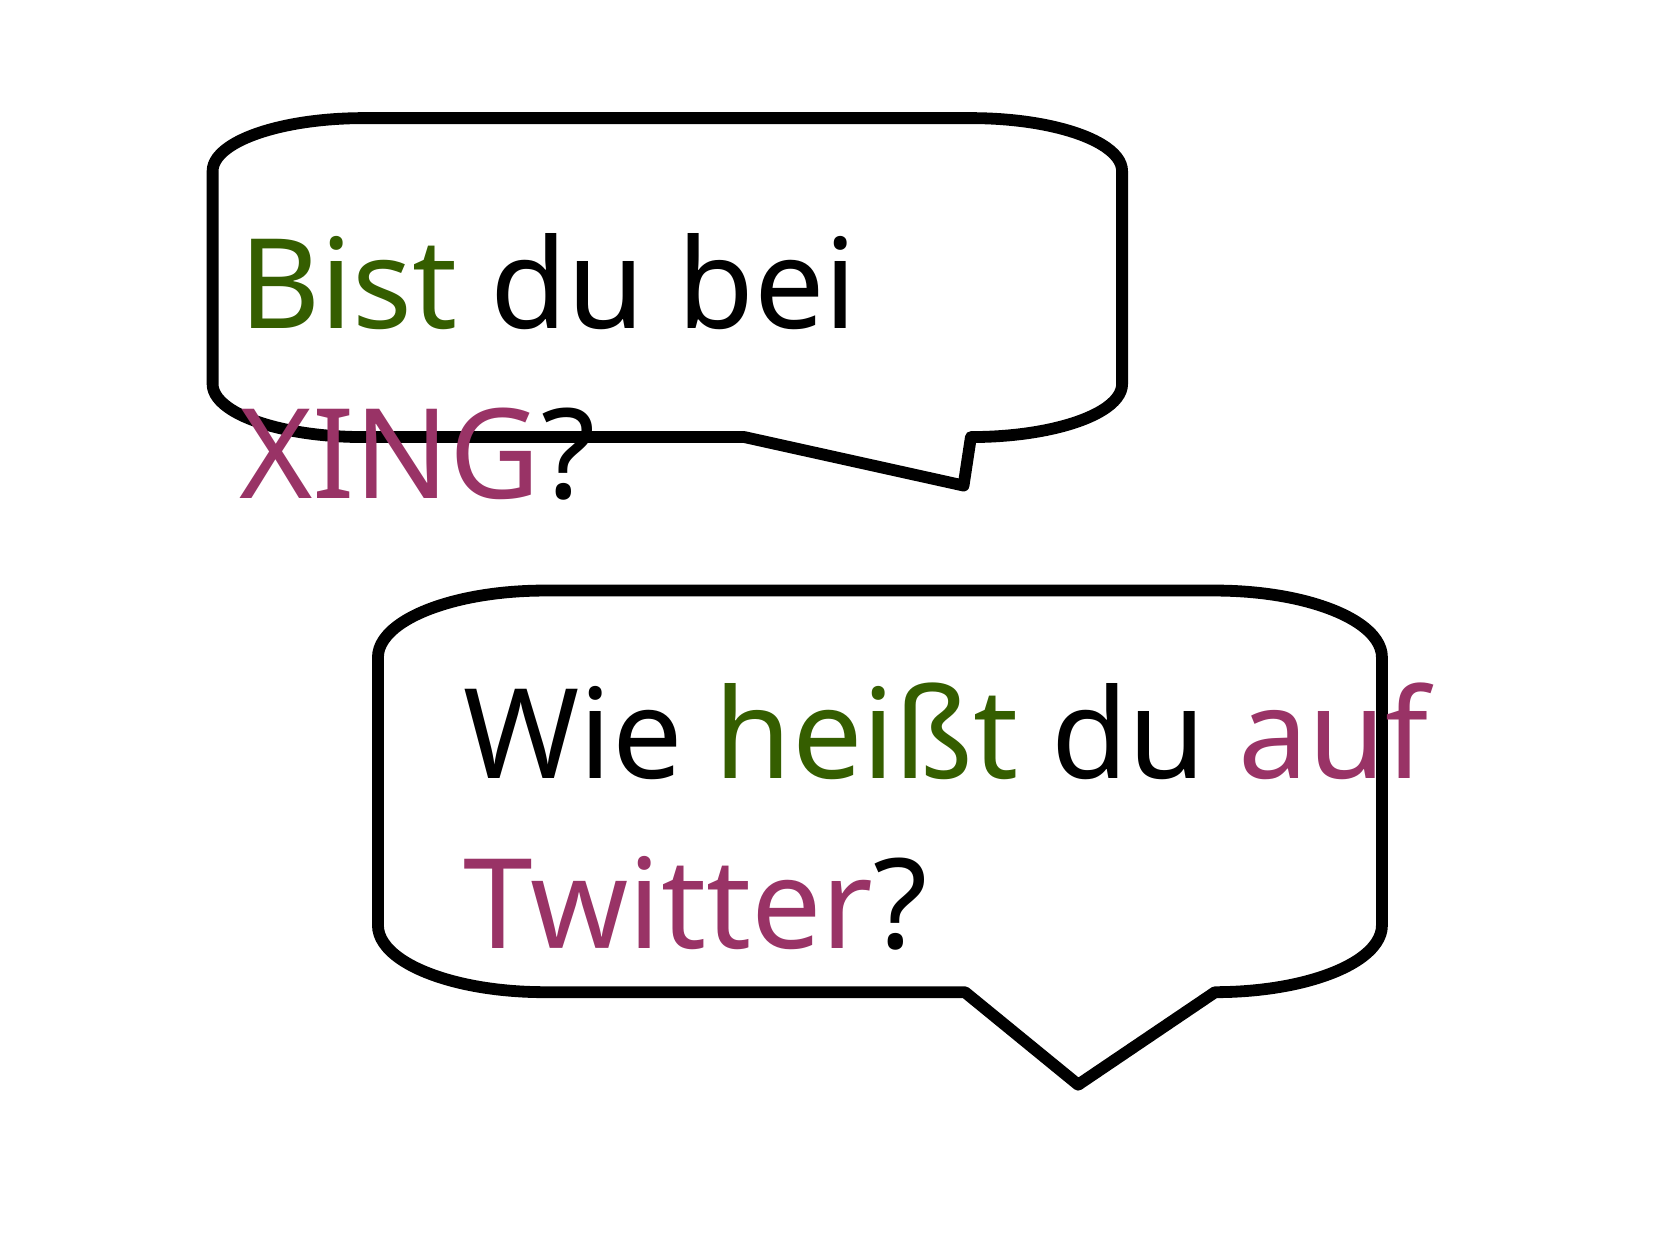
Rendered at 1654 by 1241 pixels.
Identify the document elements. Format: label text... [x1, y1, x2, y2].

text_box Bist du bei XING? [224, 187, 1229, 355]
text_box Wie heißt du auf Twitter? [448, 637, 1453, 957]
text_box [376, 425, 385, 438]
text_box [377, 590, 1374, 1085]
text_box [212, 118, 1123, 486]
